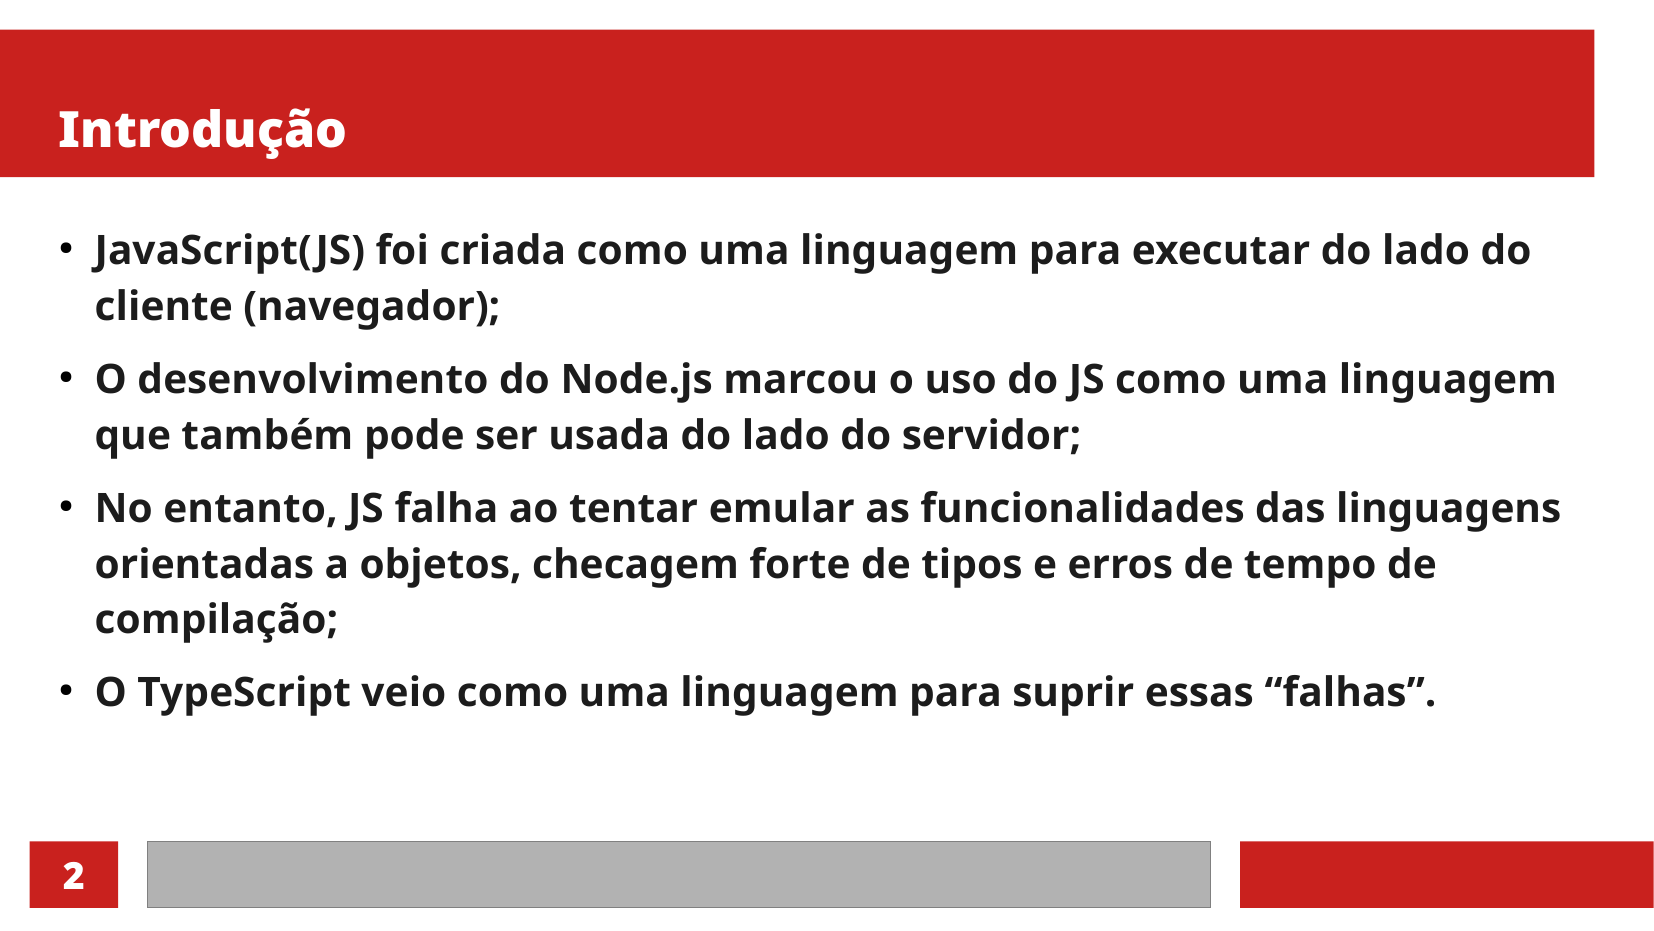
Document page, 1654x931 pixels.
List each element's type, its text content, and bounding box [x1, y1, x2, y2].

title Introdução [59, 44, 1595, 163]
list JavaScript(JS) foi criada como uma linguagem para executar do lado do cliente (navegador); O desenvolvimento do Node.js marcou o uso do JS como uma linguagem que também pode ser usada do lado do servidor; No entanto, JS falha ao tentar emular as funcionalidades das linguagens orientadas a objetos, checagem forte de tipos e erros de tempo de compilação; O TypeScript veio como uma linguagem para suprir essas “falhas”. [59, 221, 1565, 798]
